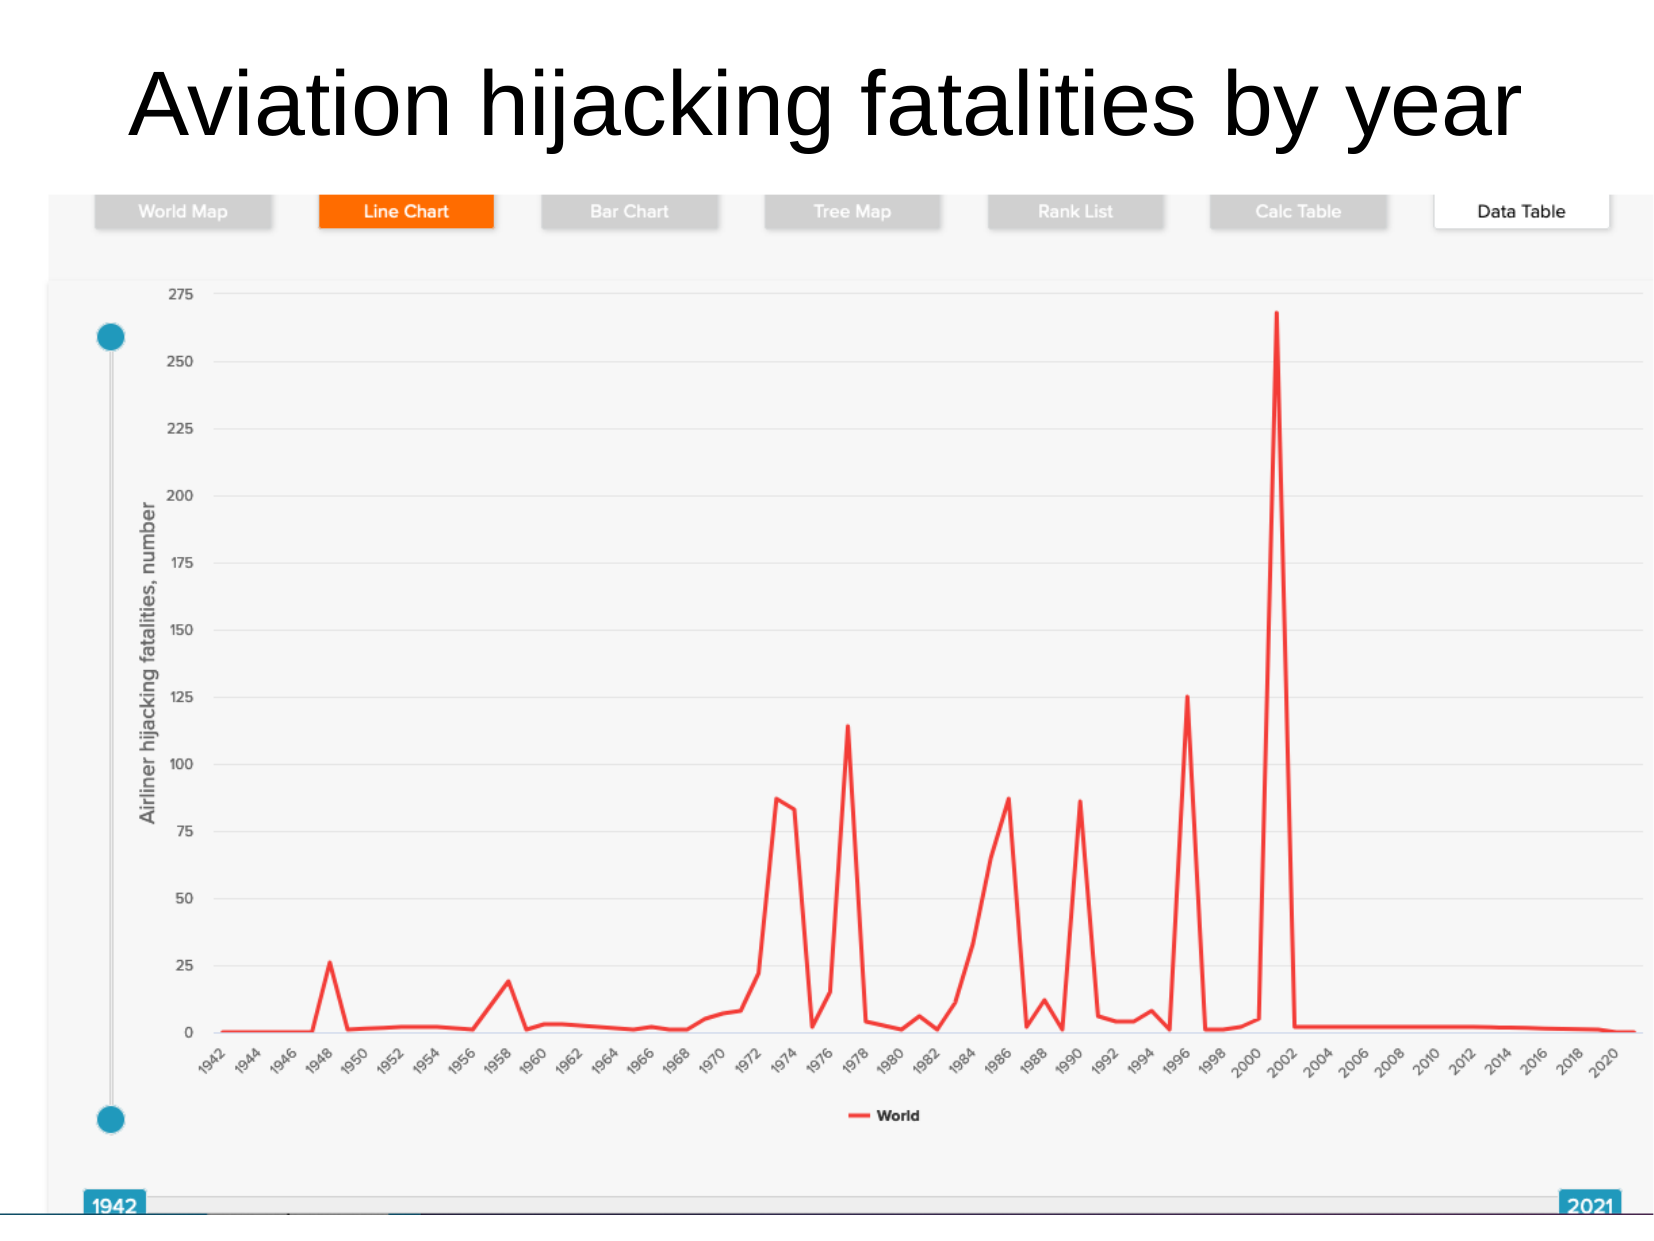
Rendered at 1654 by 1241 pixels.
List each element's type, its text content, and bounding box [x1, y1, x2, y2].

title Aviation hijacking fatalities by year [82, 0, 1571, 164]
picture [0, 164, 1654, 1216]
